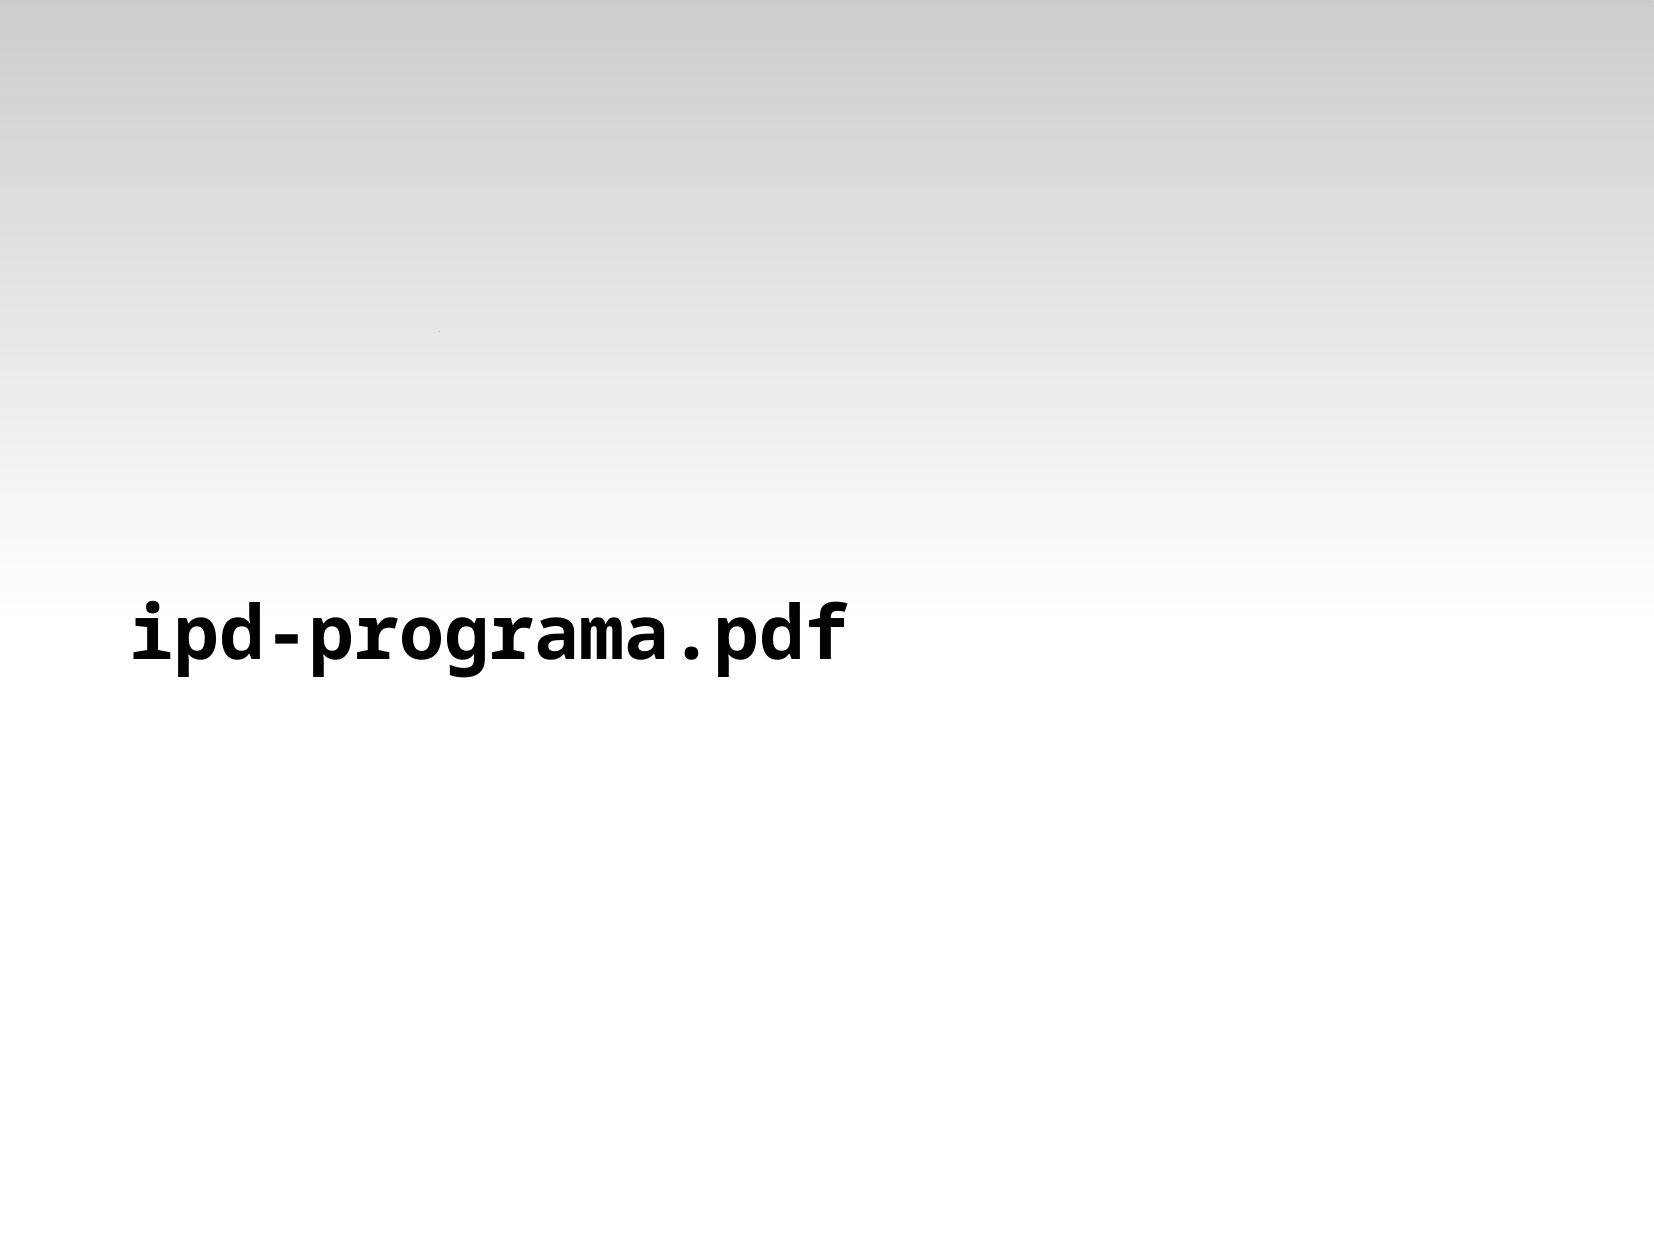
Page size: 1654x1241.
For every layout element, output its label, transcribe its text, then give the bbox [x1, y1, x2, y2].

text_box ipd-programa.pdf [115, 519, 1394, 741]
